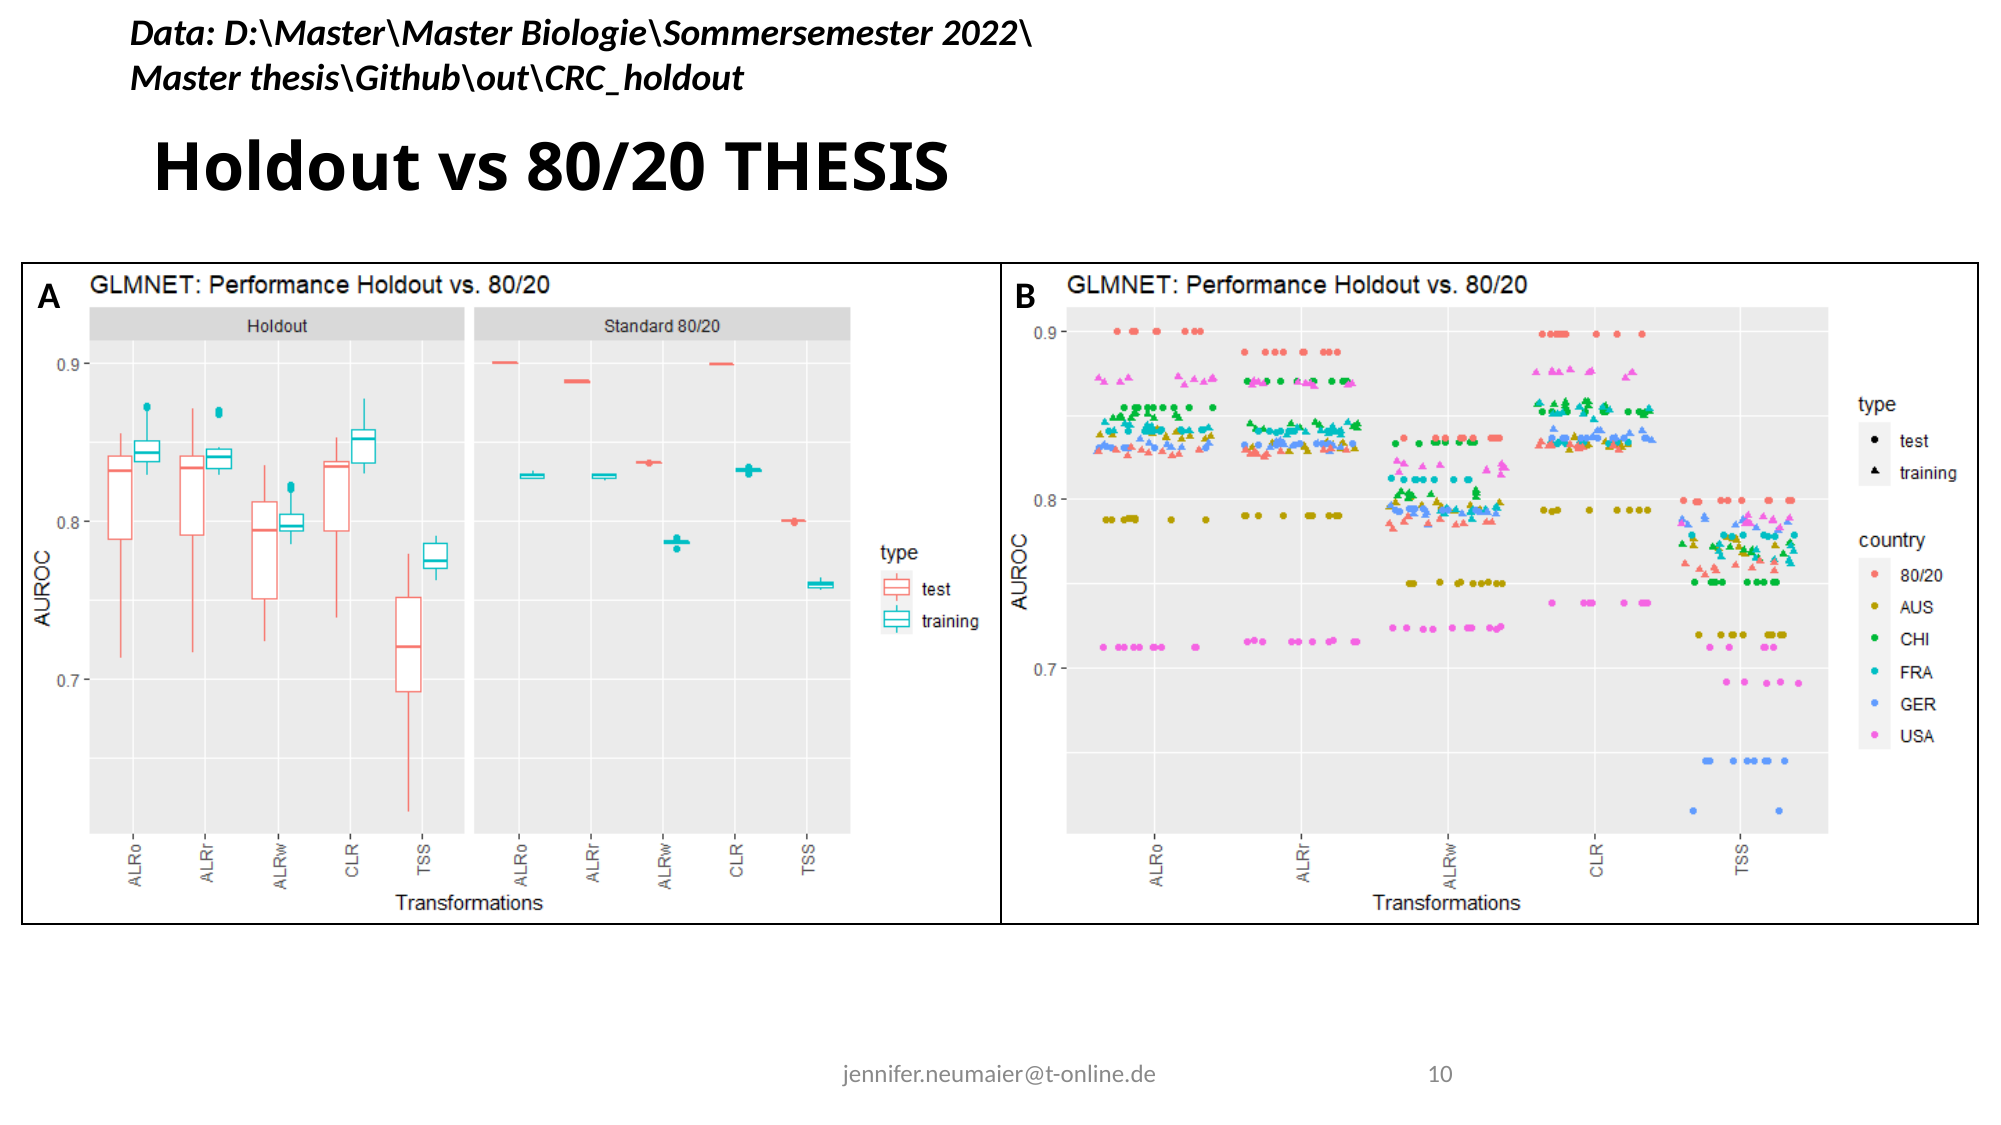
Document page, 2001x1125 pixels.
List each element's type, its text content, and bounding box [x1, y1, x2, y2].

title Holdout vs 80/20 THESIS [137, 59, 1863, 262]
text_box A [22, 263, 89, 328]
picture [1002, 263, 1978, 924]
text_box Data: D:\Master\Master Biologie\Sommersemester 2022\Master thesis\Github\out\CRC_holdout [114, 0, 1115, 107]
text_box jennifer.neumaier@t-online.de [662, 1042, 1338, 1103]
text_box [1412, 1042, 1863, 1103]
picture [22, 263, 1000, 924]
text_box B [999, 263, 1067, 325]
